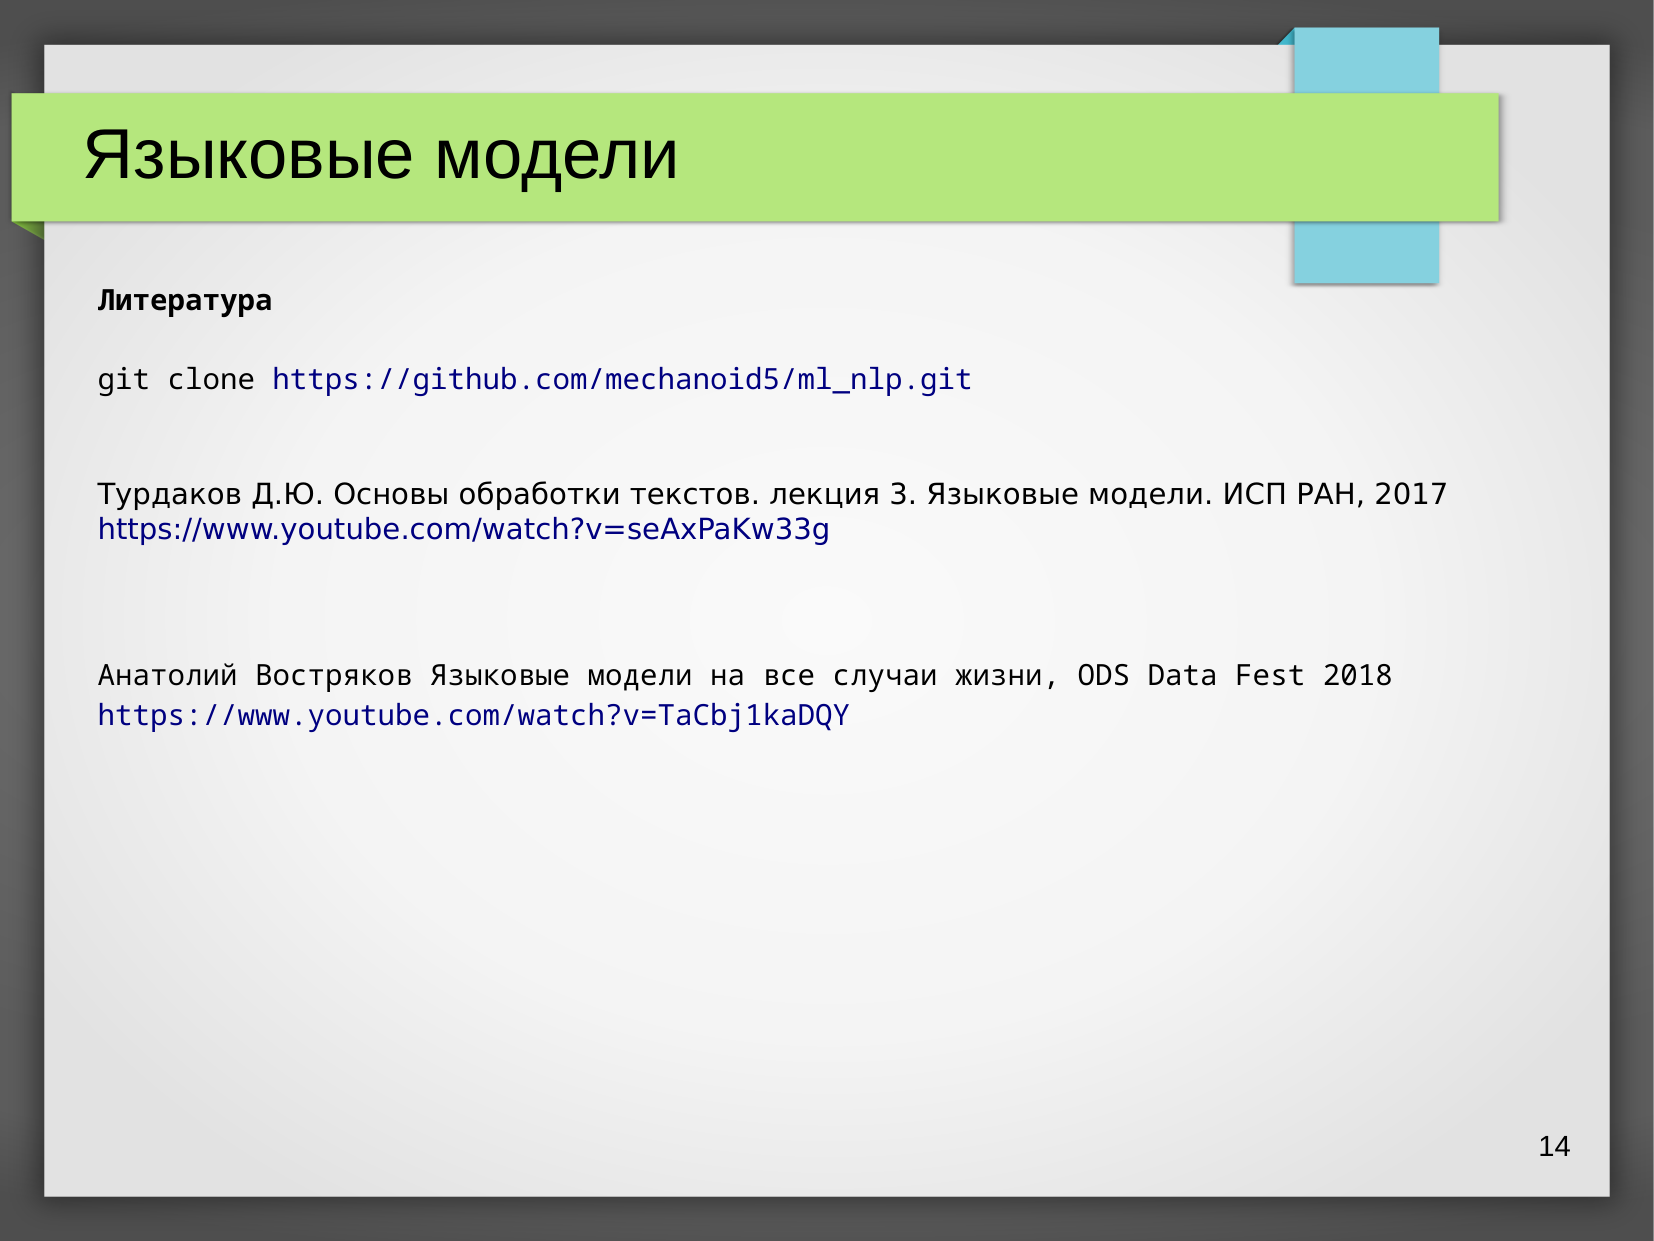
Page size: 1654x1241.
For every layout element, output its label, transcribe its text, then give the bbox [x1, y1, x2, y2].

picture [0, 0, 1654, 1241]
text_box Литература git clone https://github.com/mechanoid5/ml_nlp.git Турдаков Д.Ю. Основы обработки текстов. лекция 3. Языковые модели. ИСП РАН, 2017 https://www.youtube.com/watch?v=seAxPaKw33g Анатолий Востряков Языковые модели на все случаи жизни, ODS Data Fest 2018 https://www.youtube.com/watch?v=TaCbj1kaDQY [82, 271, 1607, 922]
title Языковые модели [82, 114, 1406, 194]
